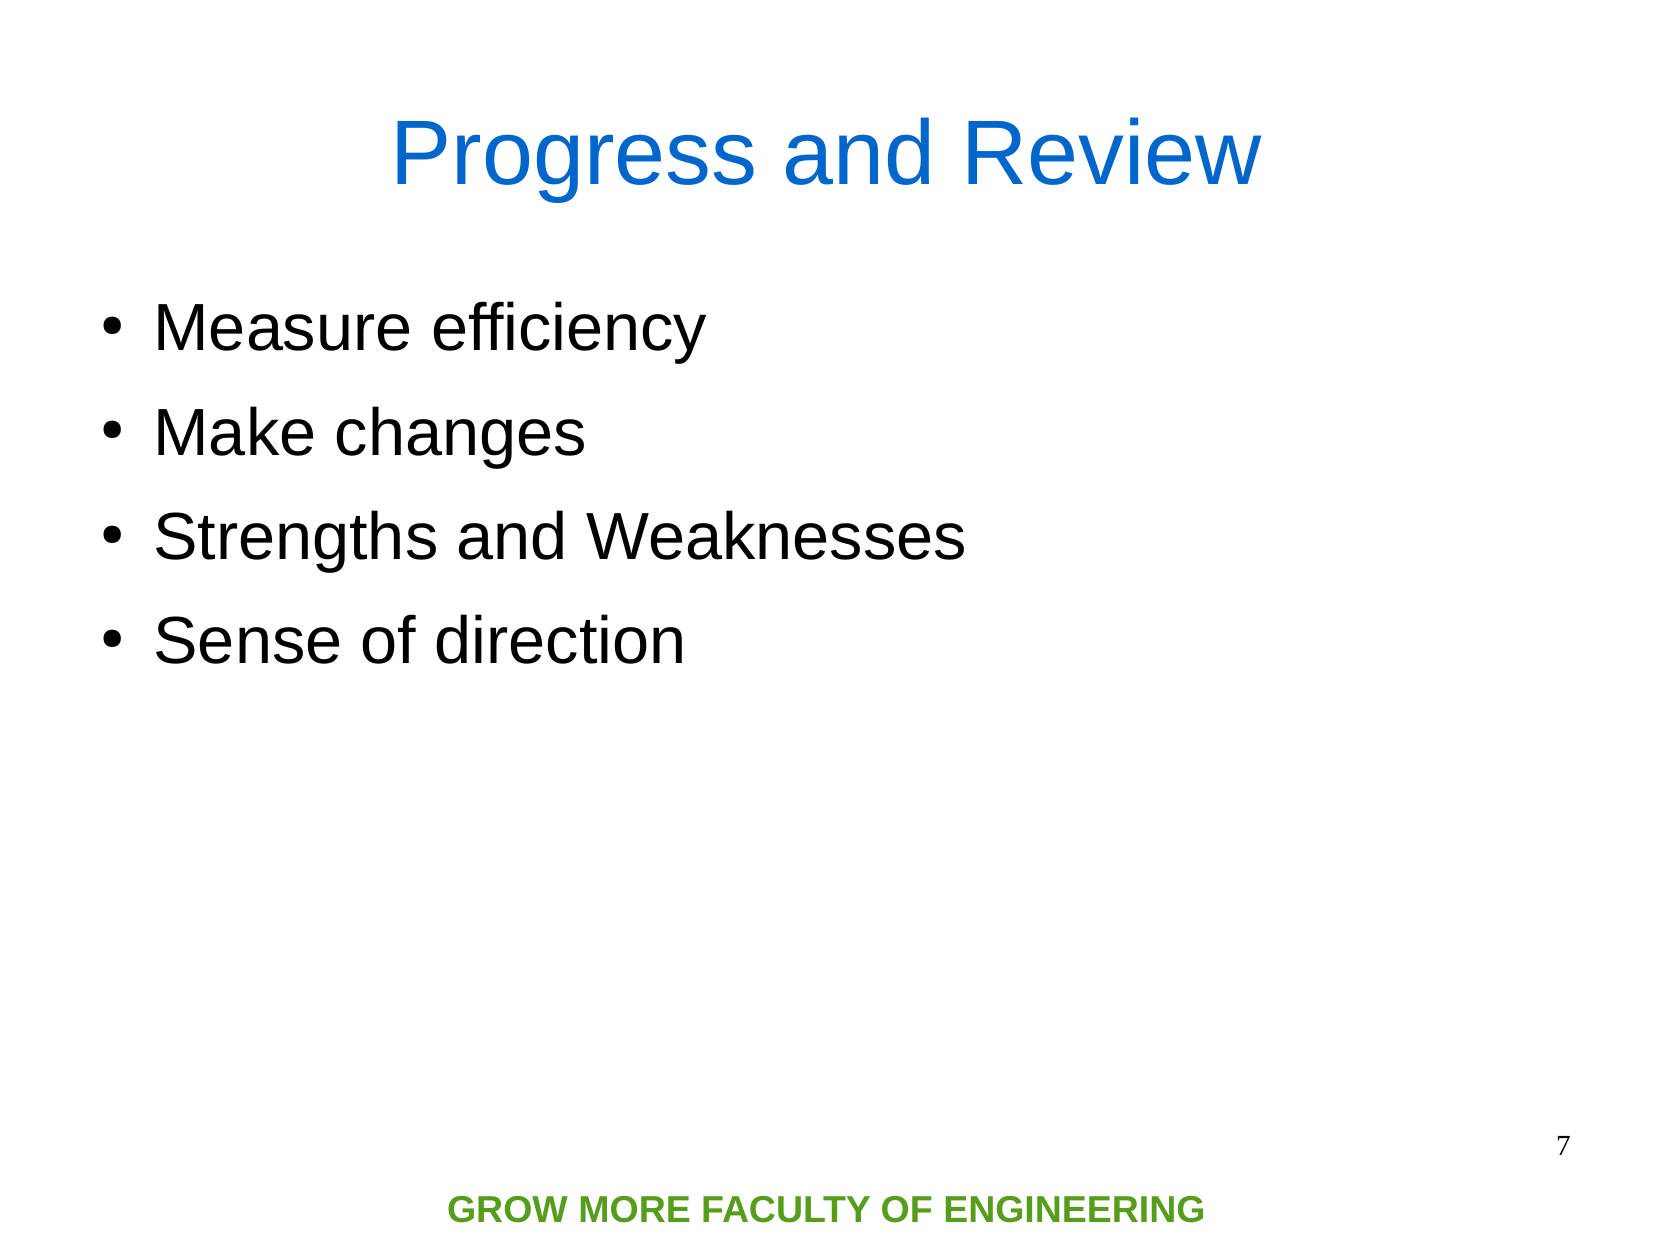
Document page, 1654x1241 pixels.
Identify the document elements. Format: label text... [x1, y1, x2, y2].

list Measure efficiency Make changes Strengths and Weaknesses Sense of direction [82, 290, 1571, 1010]
title Progress and Review [82, 49, 1571, 257]
